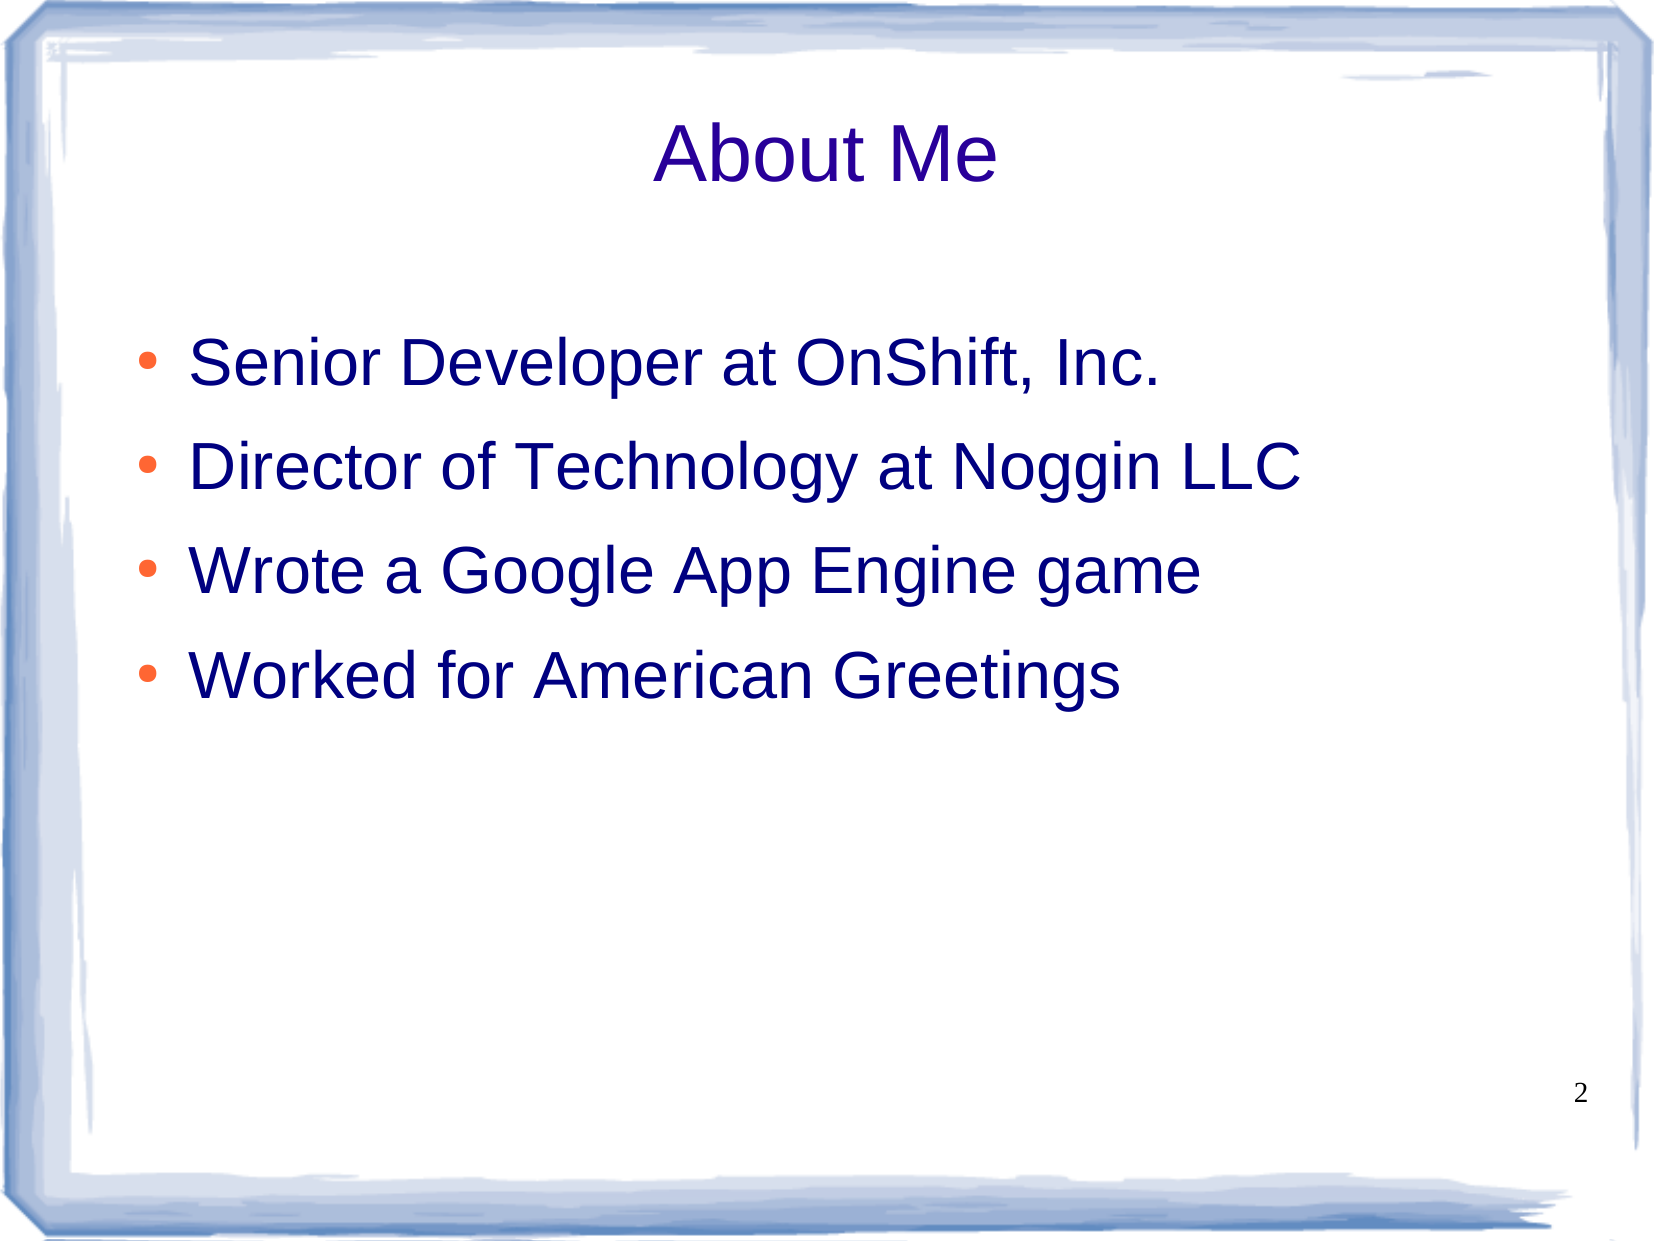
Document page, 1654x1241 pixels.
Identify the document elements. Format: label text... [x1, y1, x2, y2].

title About Me [82, 49, 1571, 257]
picture [0, 0, 1654, 1241]
list Senior Developer at OnShift, Inc. Director of Technology at Noggin LLC Wrote a Google App Engine game Worked for American Greetings [118, 324, 1571, 1004]
